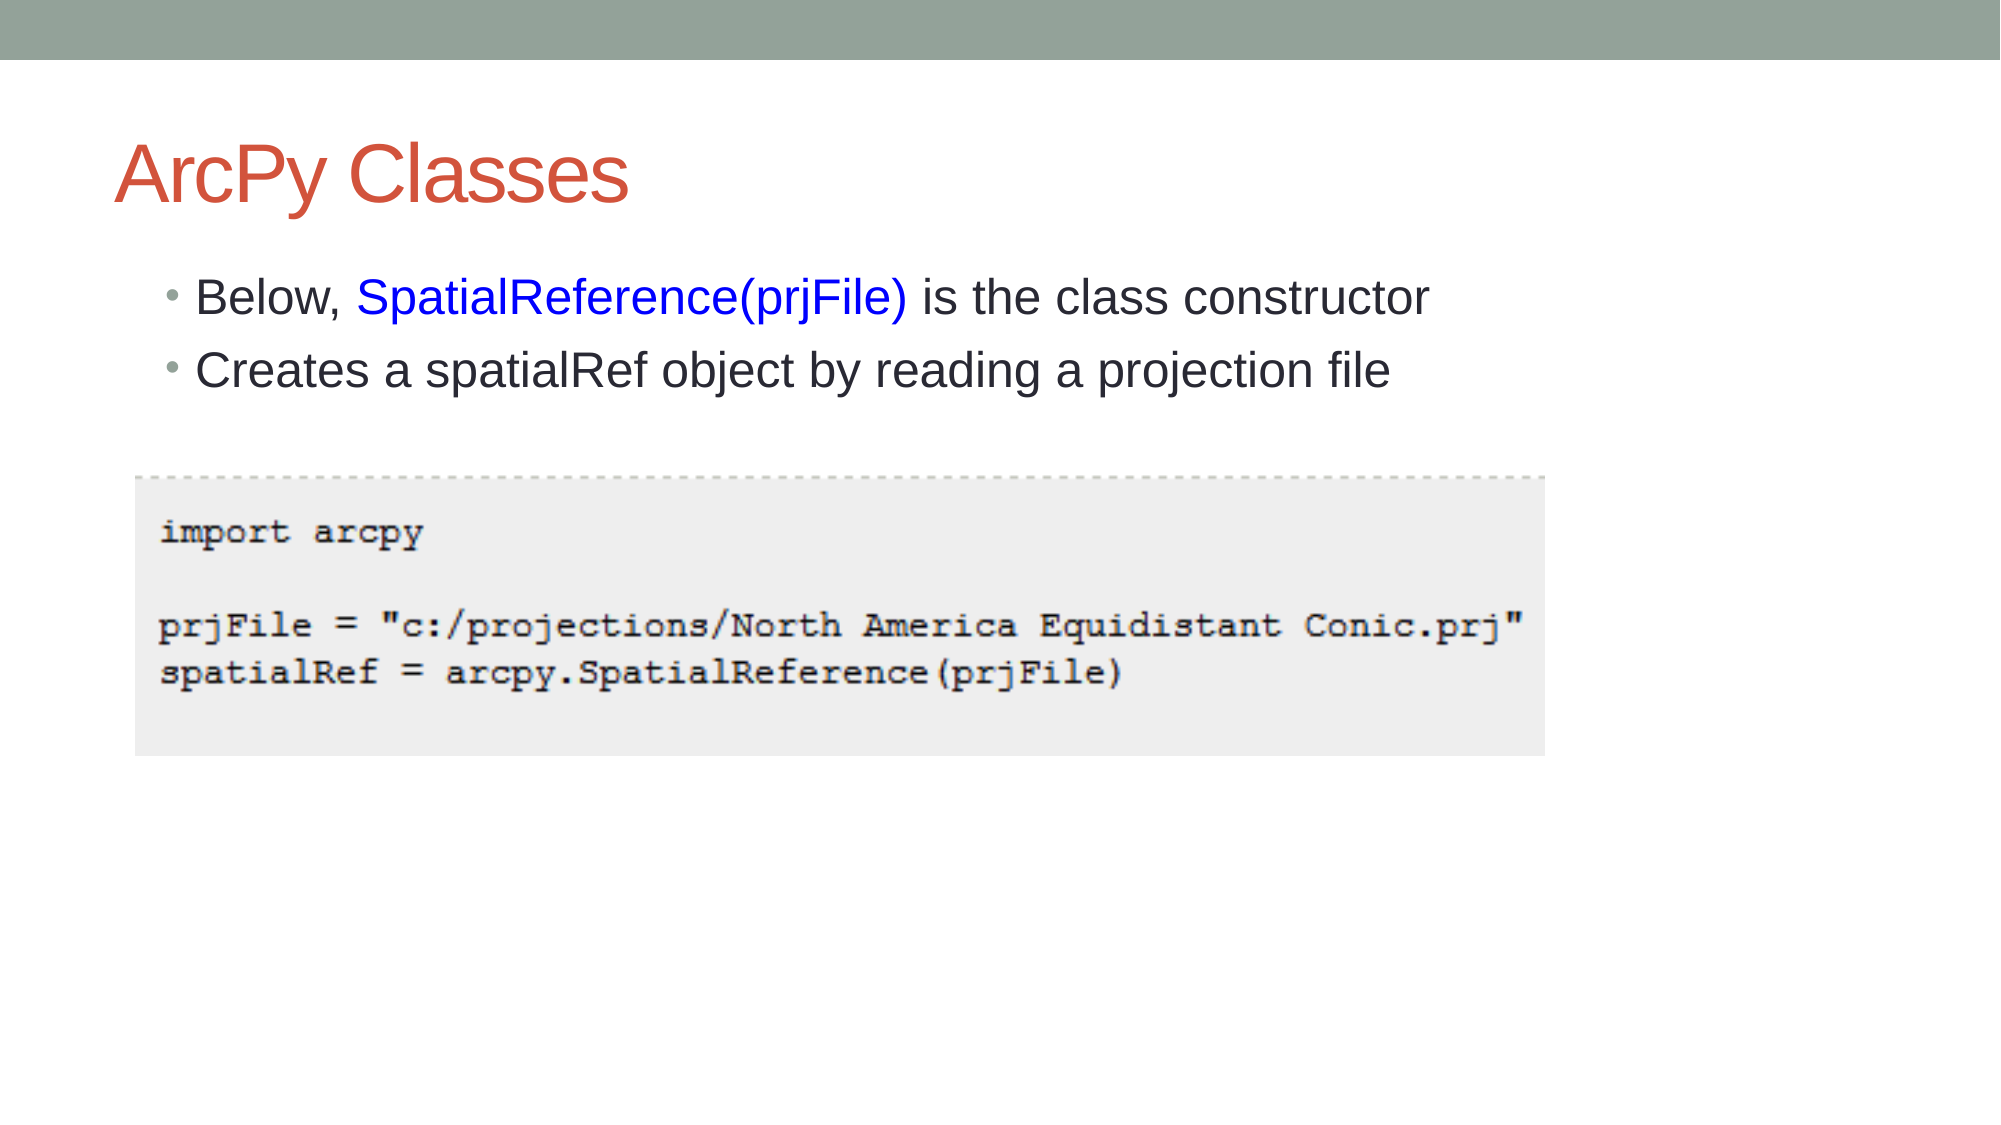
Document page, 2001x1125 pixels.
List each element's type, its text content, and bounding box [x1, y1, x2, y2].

picture [135, 474, 1545, 756]
list Below, SpatialReference(prjFile) is the class constructor Creates a spatialRef object by reading a projection file [150, 257, 1951, 937]
title ArcPy Classes [99, 87, 1900, 251]
